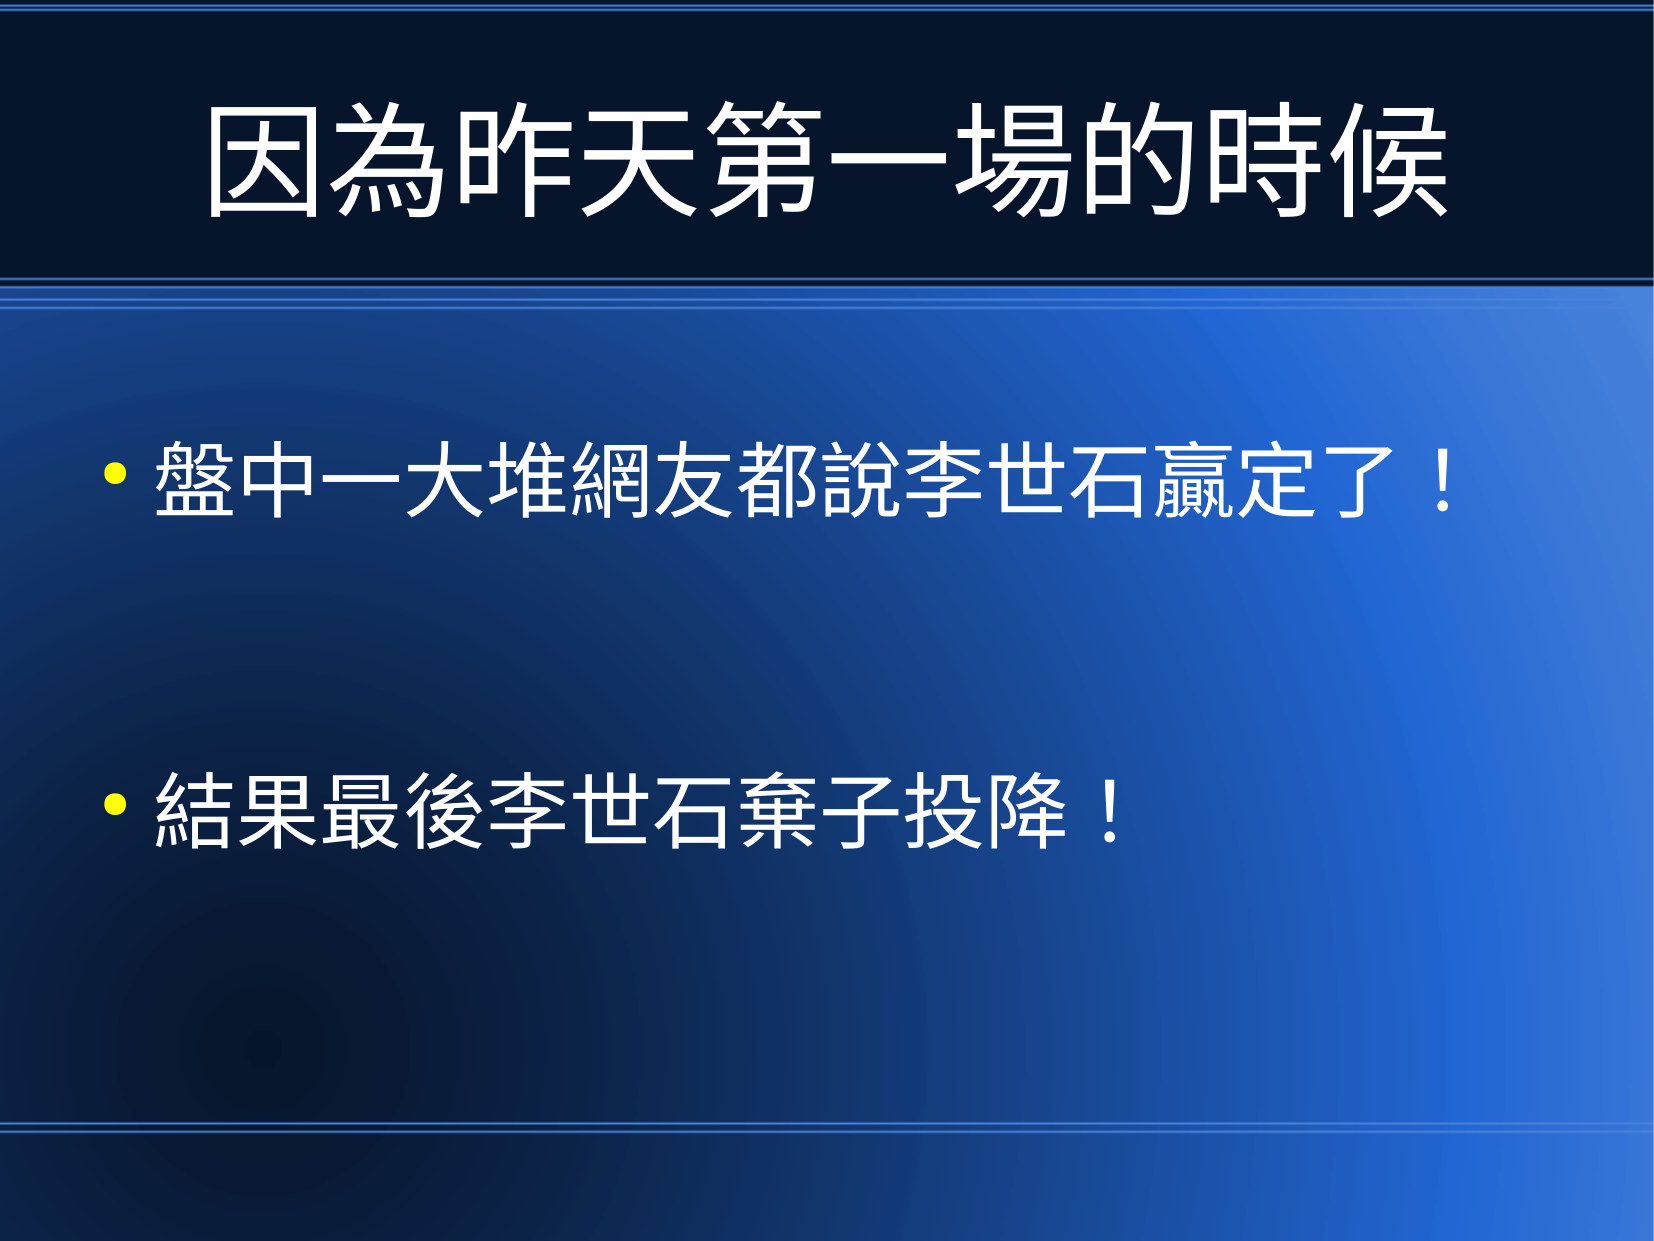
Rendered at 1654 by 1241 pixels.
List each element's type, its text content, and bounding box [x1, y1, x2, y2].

title 因為昨天第一場的時候 [82, 49, 1571, 257]
picture [0, 0, 1654, 1241]
list 盤中一大堆網友都說李世石贏定了！ 結果最後李世石棄子投降！ [82, 355, 1571, 1241]
